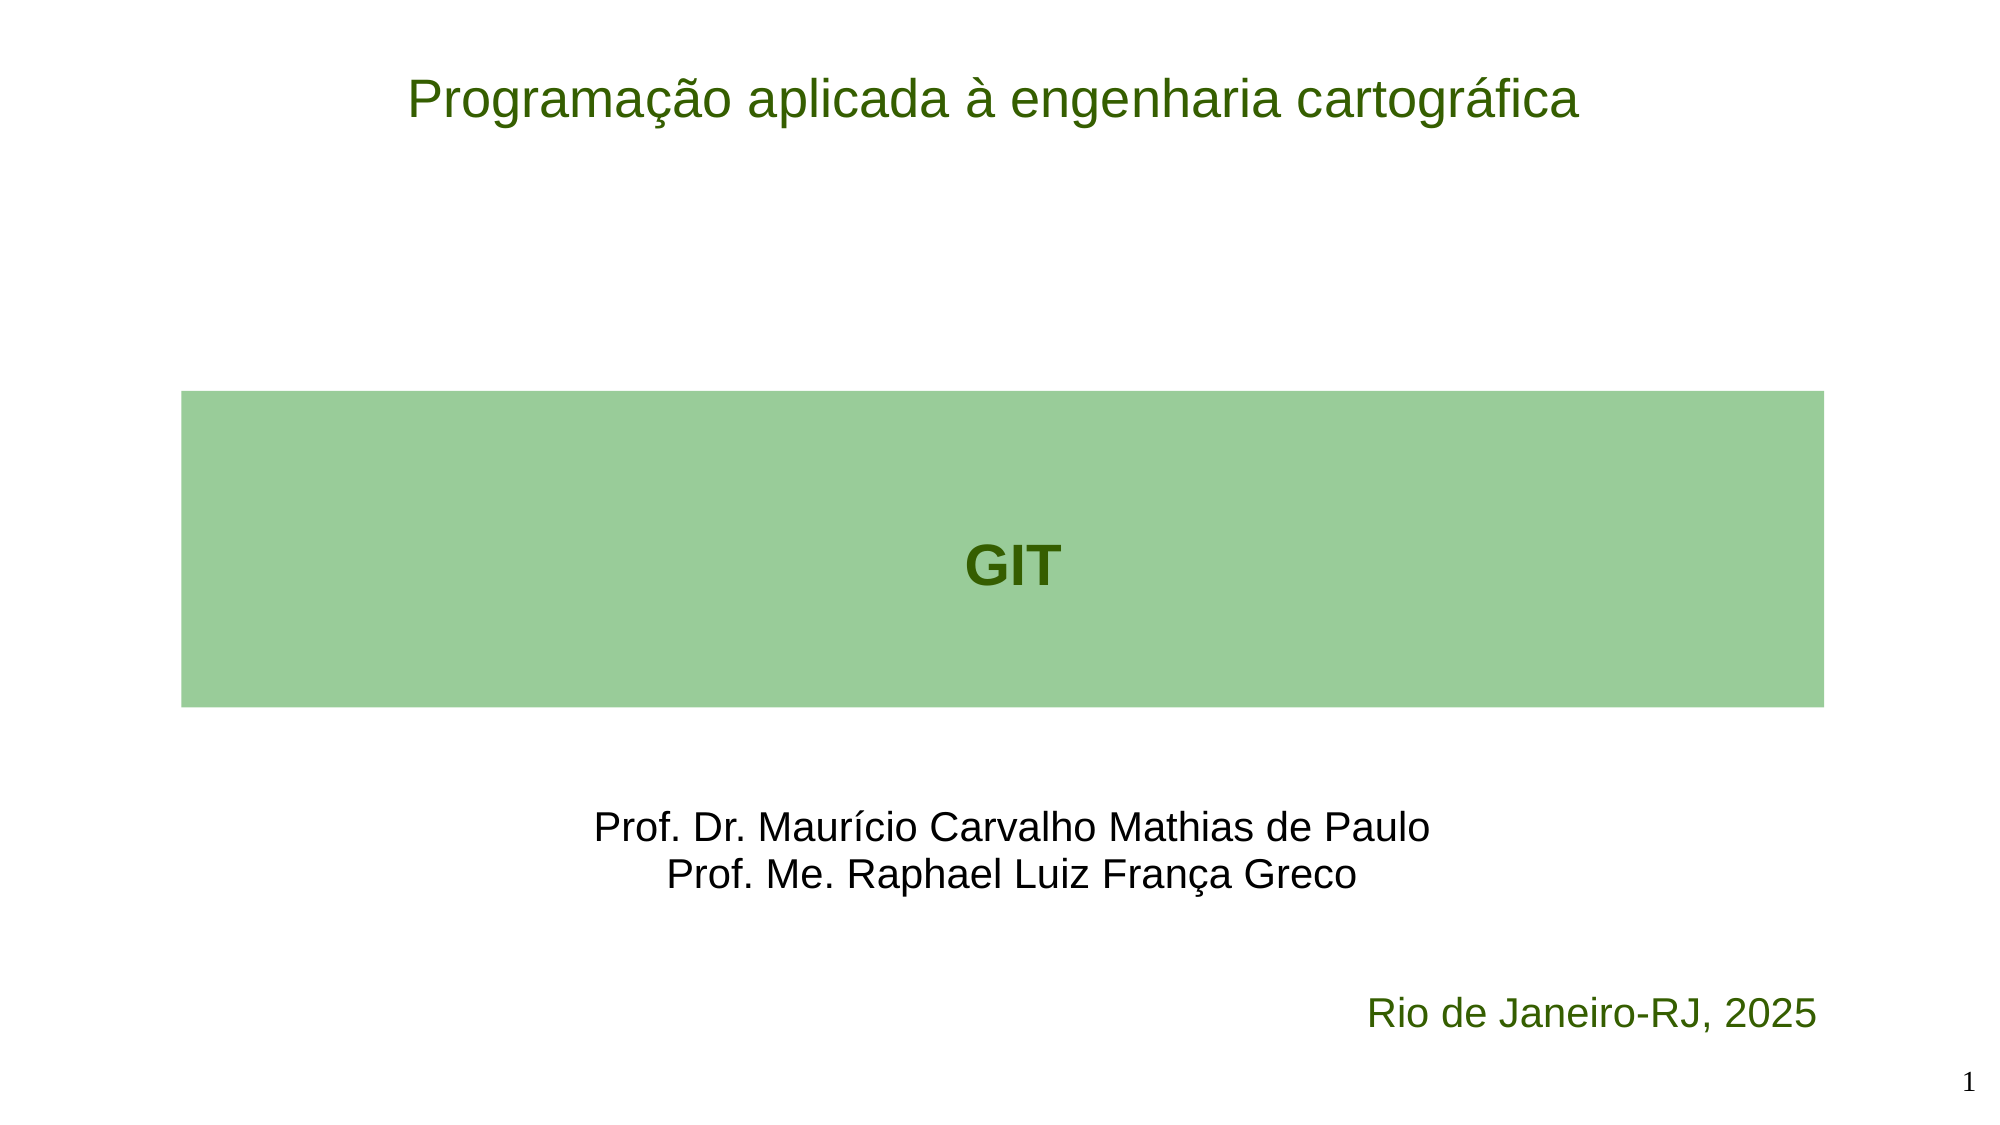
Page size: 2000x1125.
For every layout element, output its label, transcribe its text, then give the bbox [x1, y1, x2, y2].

text_box Programação aplicada à engenharia cartográfica [161, 61, 1809, 299]
text_box Prof. Dr. Maurício Carvalho Mathias de Paulo Prof. Me. Raphael Luiz França Greco Rio de Janeiro-RJ, 2025 [191, 796, 1833, 1091]
title GIT [181, 390, 1825, 708]
